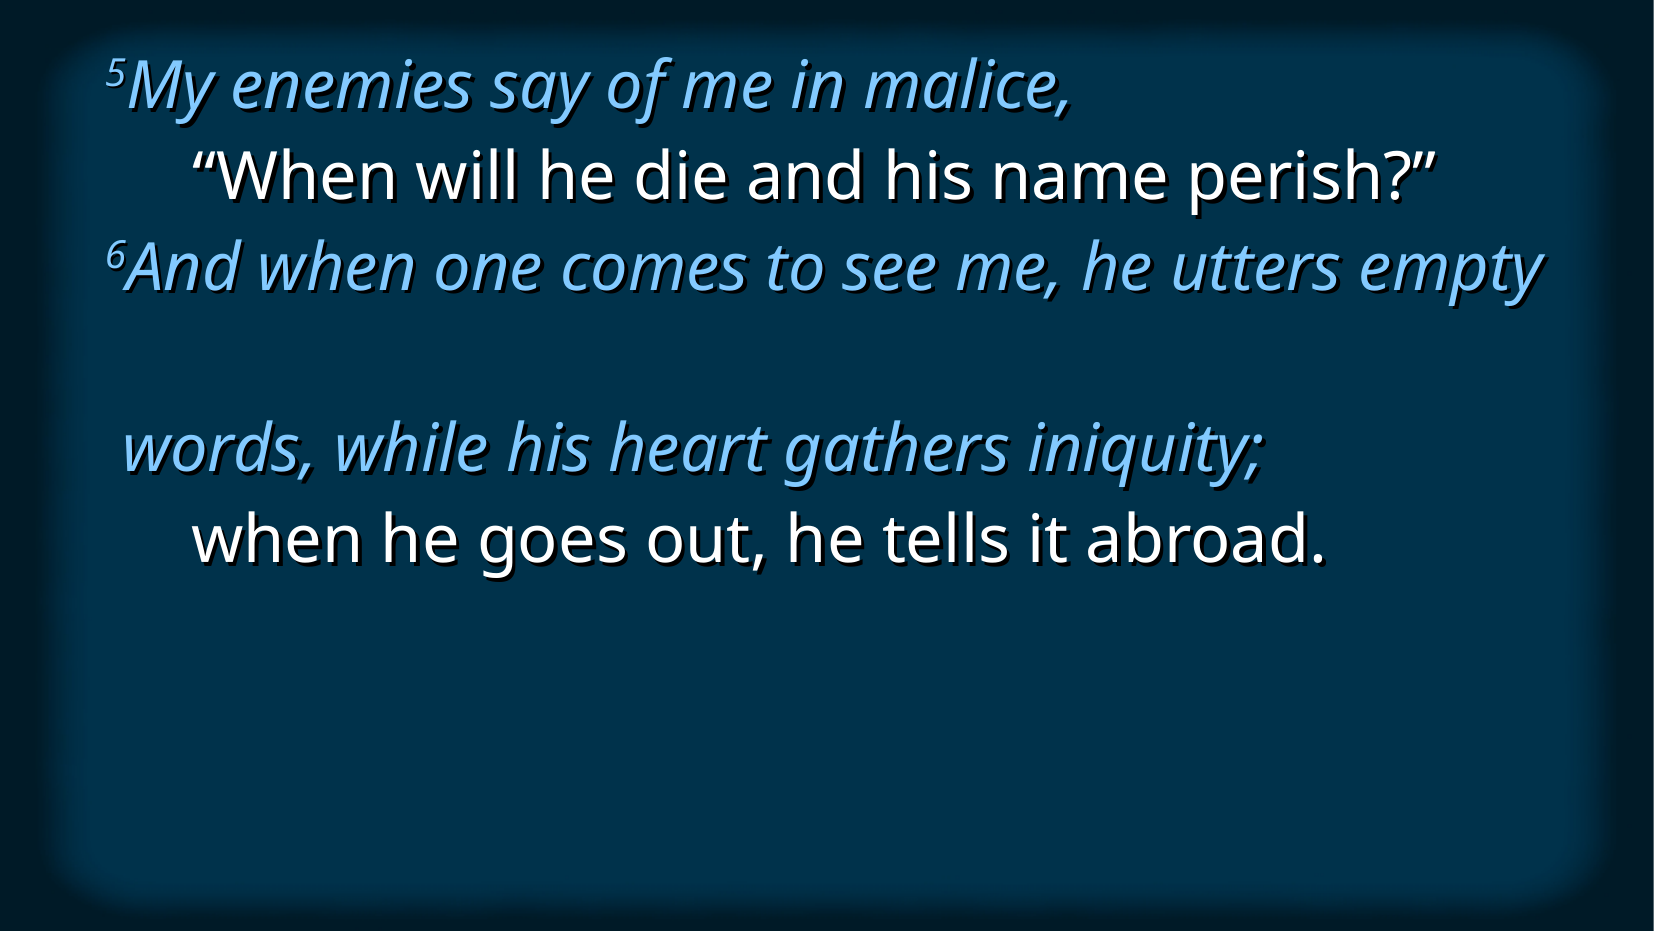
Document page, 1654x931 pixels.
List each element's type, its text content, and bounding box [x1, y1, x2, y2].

picture [0, 0, 1654, 931]
text_box 5My enemies say of me in malice, “When will he die and his name perish?” 6And when one comes to see me, he utters empty words, while his heart gathers iniquity; when he goes out, he tells it abroad. [90, 30, 1576, 489]
